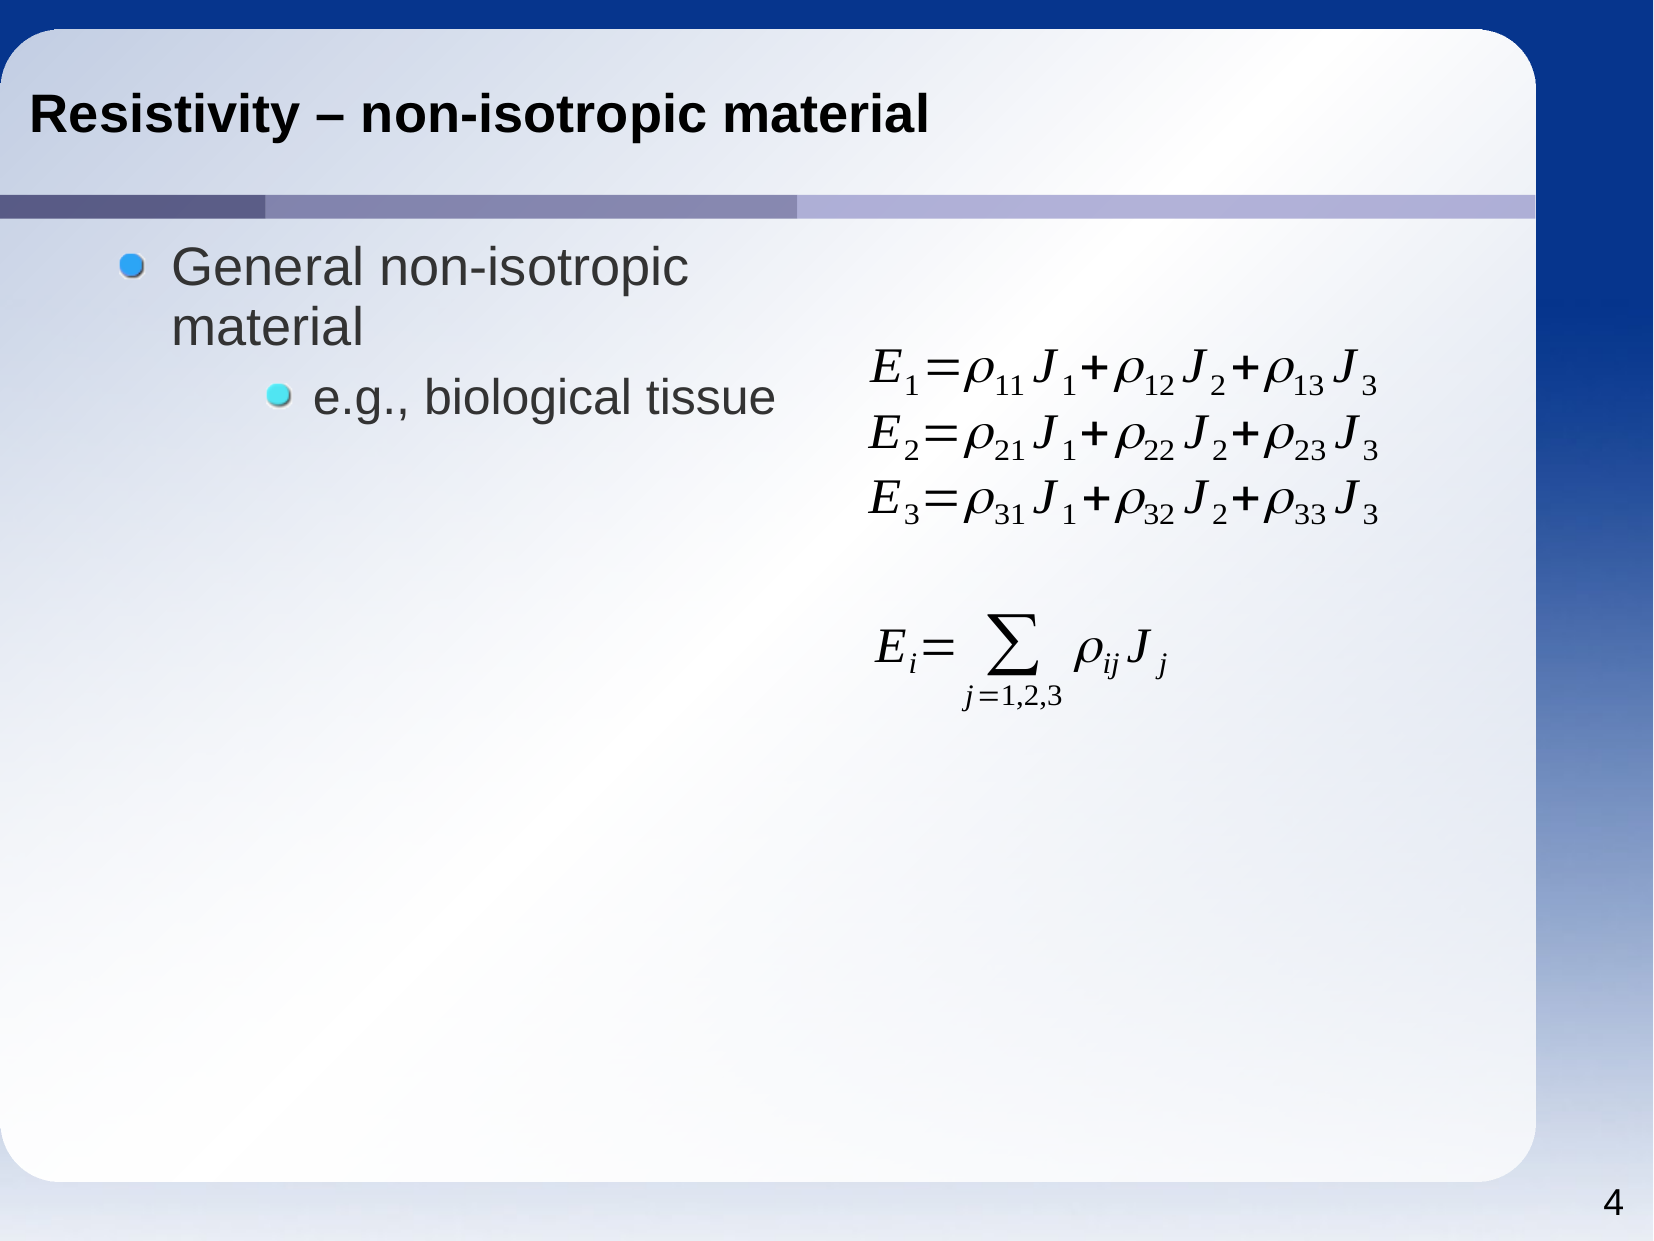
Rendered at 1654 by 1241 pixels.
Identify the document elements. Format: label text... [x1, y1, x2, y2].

chart [865, 610, 1175, 713]
picture [0, 0, 1654, 1241]
title Resistivity – non-isotropic material [29, 49, 1506, 178]
list General non-isotropic material e.g., biological tissue [29, 236, 815, 1152]
chart [858, 338, 1387, 532]
